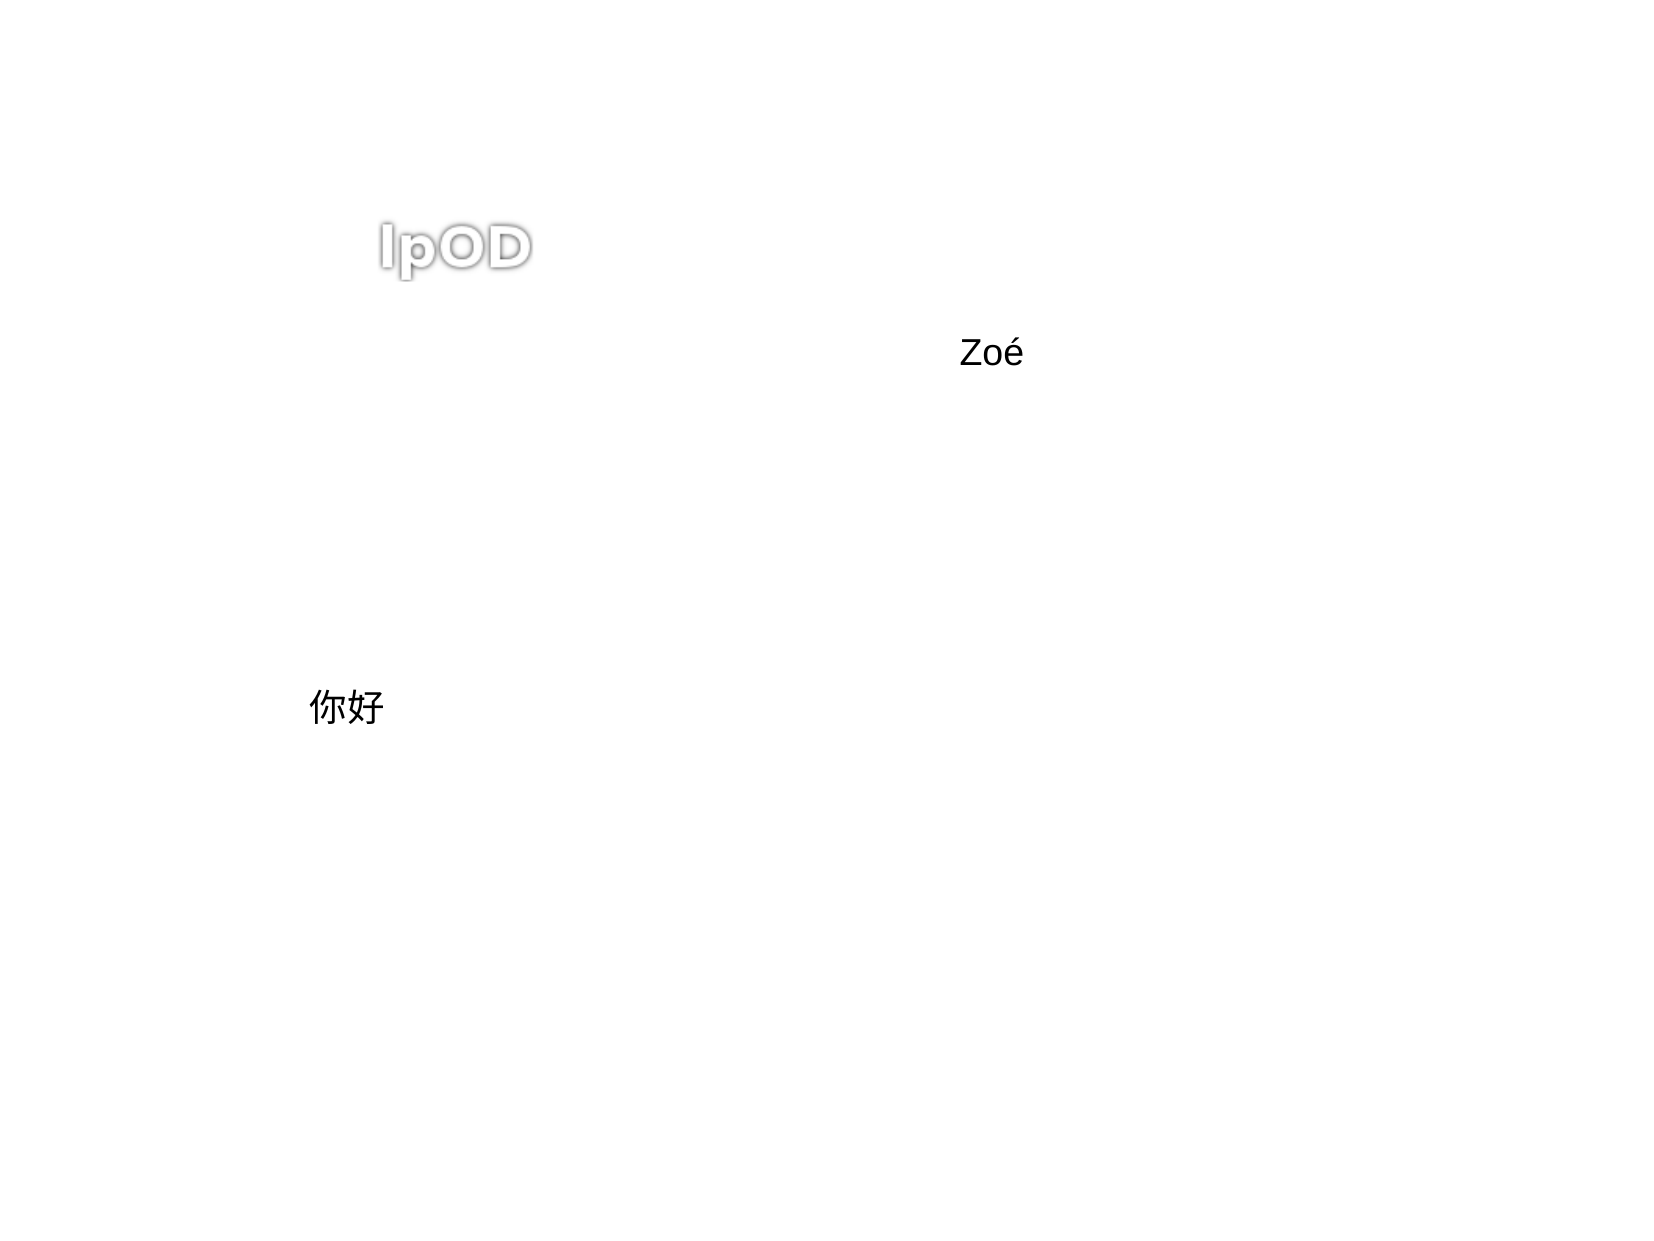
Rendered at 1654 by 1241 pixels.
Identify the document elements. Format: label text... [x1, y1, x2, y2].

picture [125, 201, 857, 296]
text_box Zoé [944, 324, 1040, 382]
text_box 你好 [295, 679, 370, 738]
